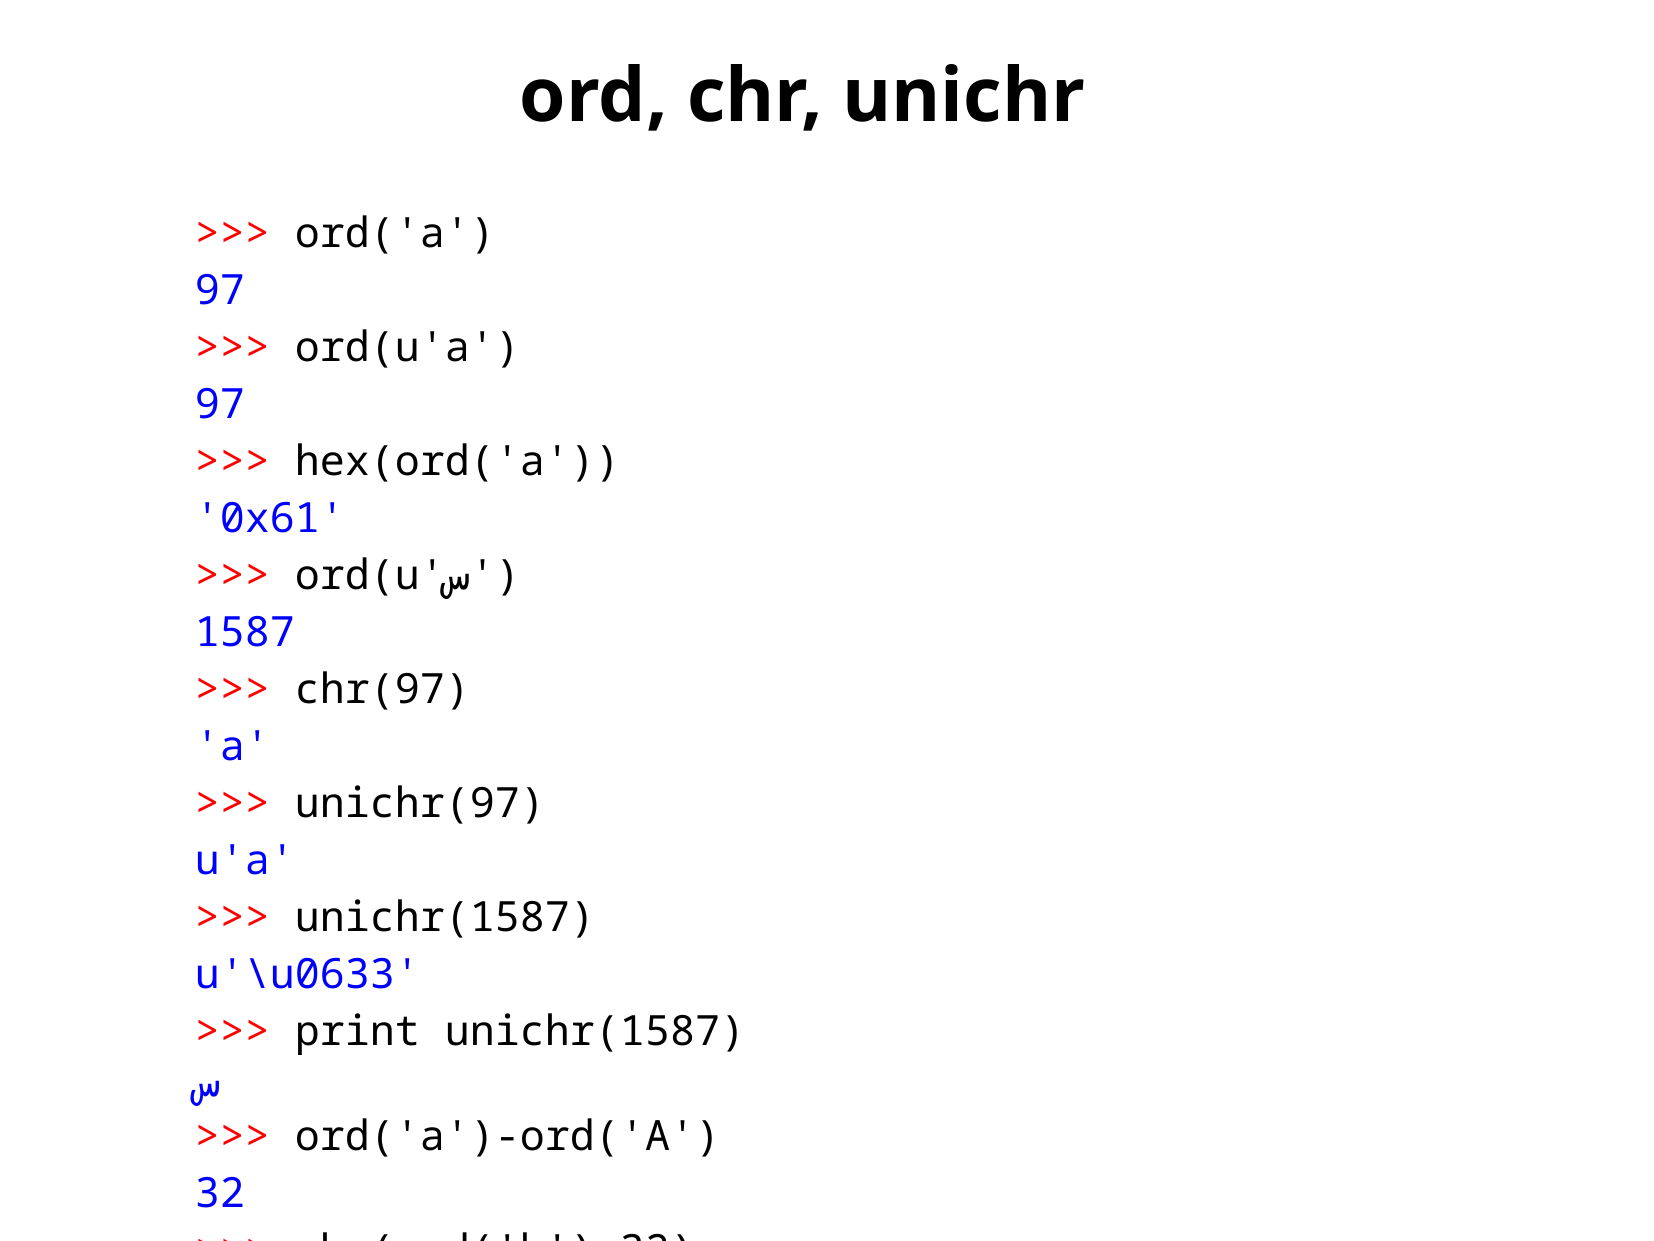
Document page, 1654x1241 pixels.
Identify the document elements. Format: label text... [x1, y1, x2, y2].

text_box ord, chr, unichr [505, 34, 1047, 185]
text_box >>> ord('a') 97 >>> ord(u'a') 97 >>> hex(ord('a')) '0x61' >>> ord(u'س') 1587 >>> chr(97) 'a' >>> unichr(97) u'a' >>> unichr(1587) u'\u0633' >>> print unichr(1587) س >>> ord('a')-ord('A') 32 >>> chr(ord('b')-32) 'B' [180, 195, 1321, 1182]
